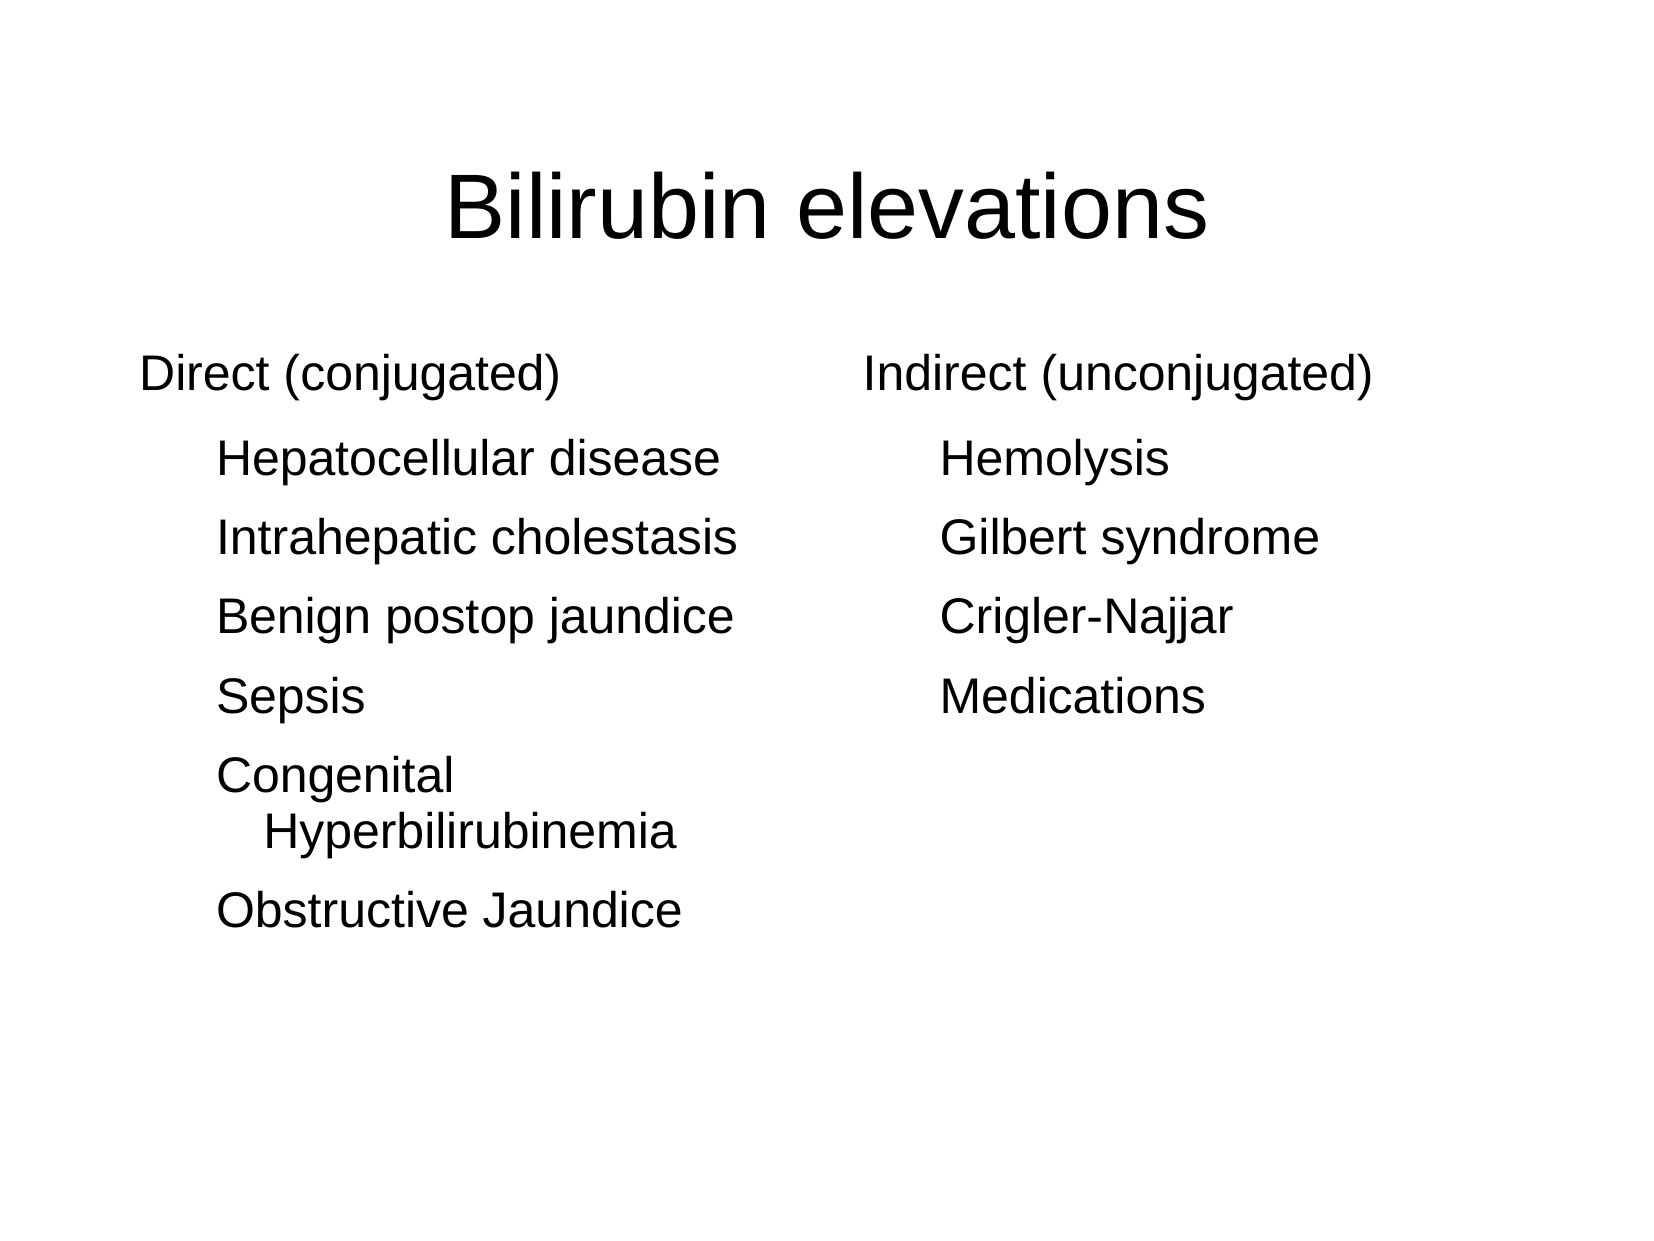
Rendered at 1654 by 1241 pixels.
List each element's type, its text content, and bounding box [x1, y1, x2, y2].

title Bilirubin elevations [121, 102, 1534, 311]
list Direct (conjugated) Hepatocellular disease Intrahepatic cholestasis Benign postop jaundice Sepsis Congenital Hyperbilirubinemia Obstructive Jaundice [121, 344, 811, 1127]
list Indirect (unconjugated) Hemolysis Gilbert syndrome Crigler-Najjar Medications [845, 344, 1535, 1127]
